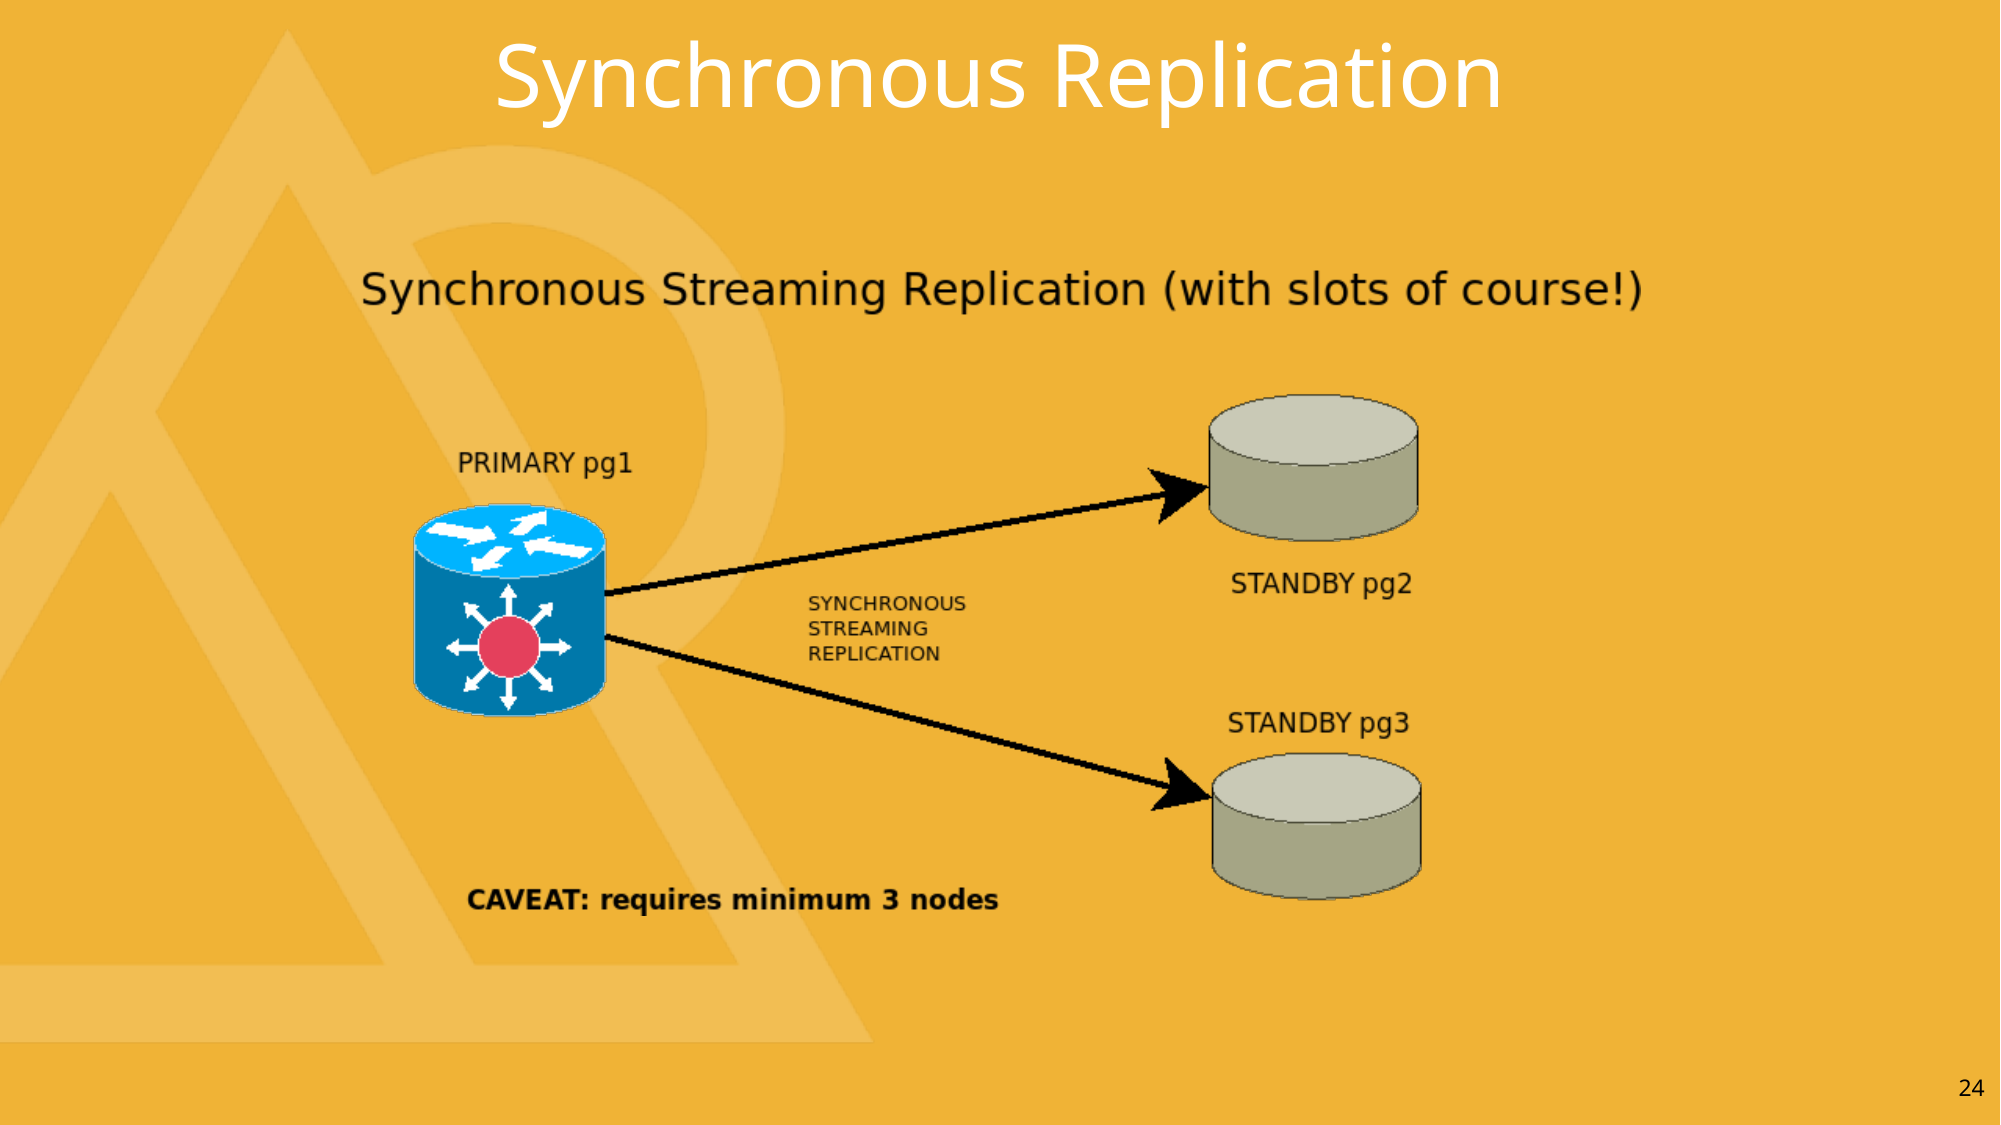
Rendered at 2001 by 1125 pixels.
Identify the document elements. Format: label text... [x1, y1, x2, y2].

list Synchronous Replication [100, 21, 1901, 139]
text_box <number> [1748, 1059, 2000, 1120]
picture [359, 263, 1641, 916]
